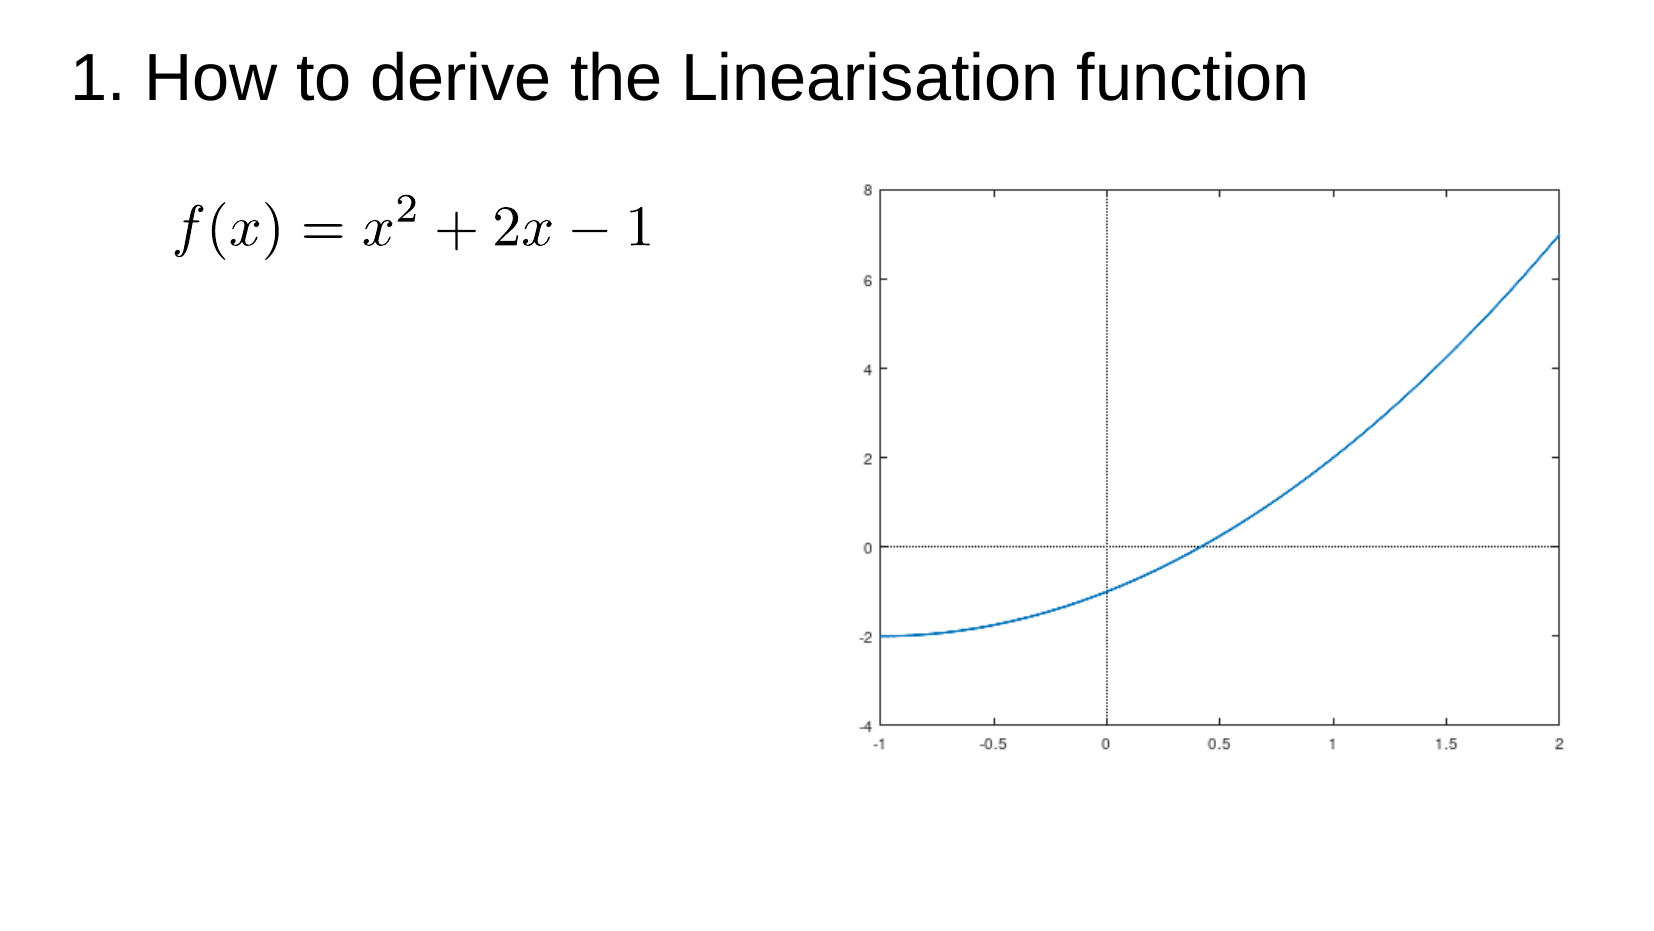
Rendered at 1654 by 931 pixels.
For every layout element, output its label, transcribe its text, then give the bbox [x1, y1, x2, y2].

picture [767, 141, 1643, 798]
text_box [174, 194, 650, 260]
title 1. How to derive the Linearisation function [0, 0, 1654, 156]
